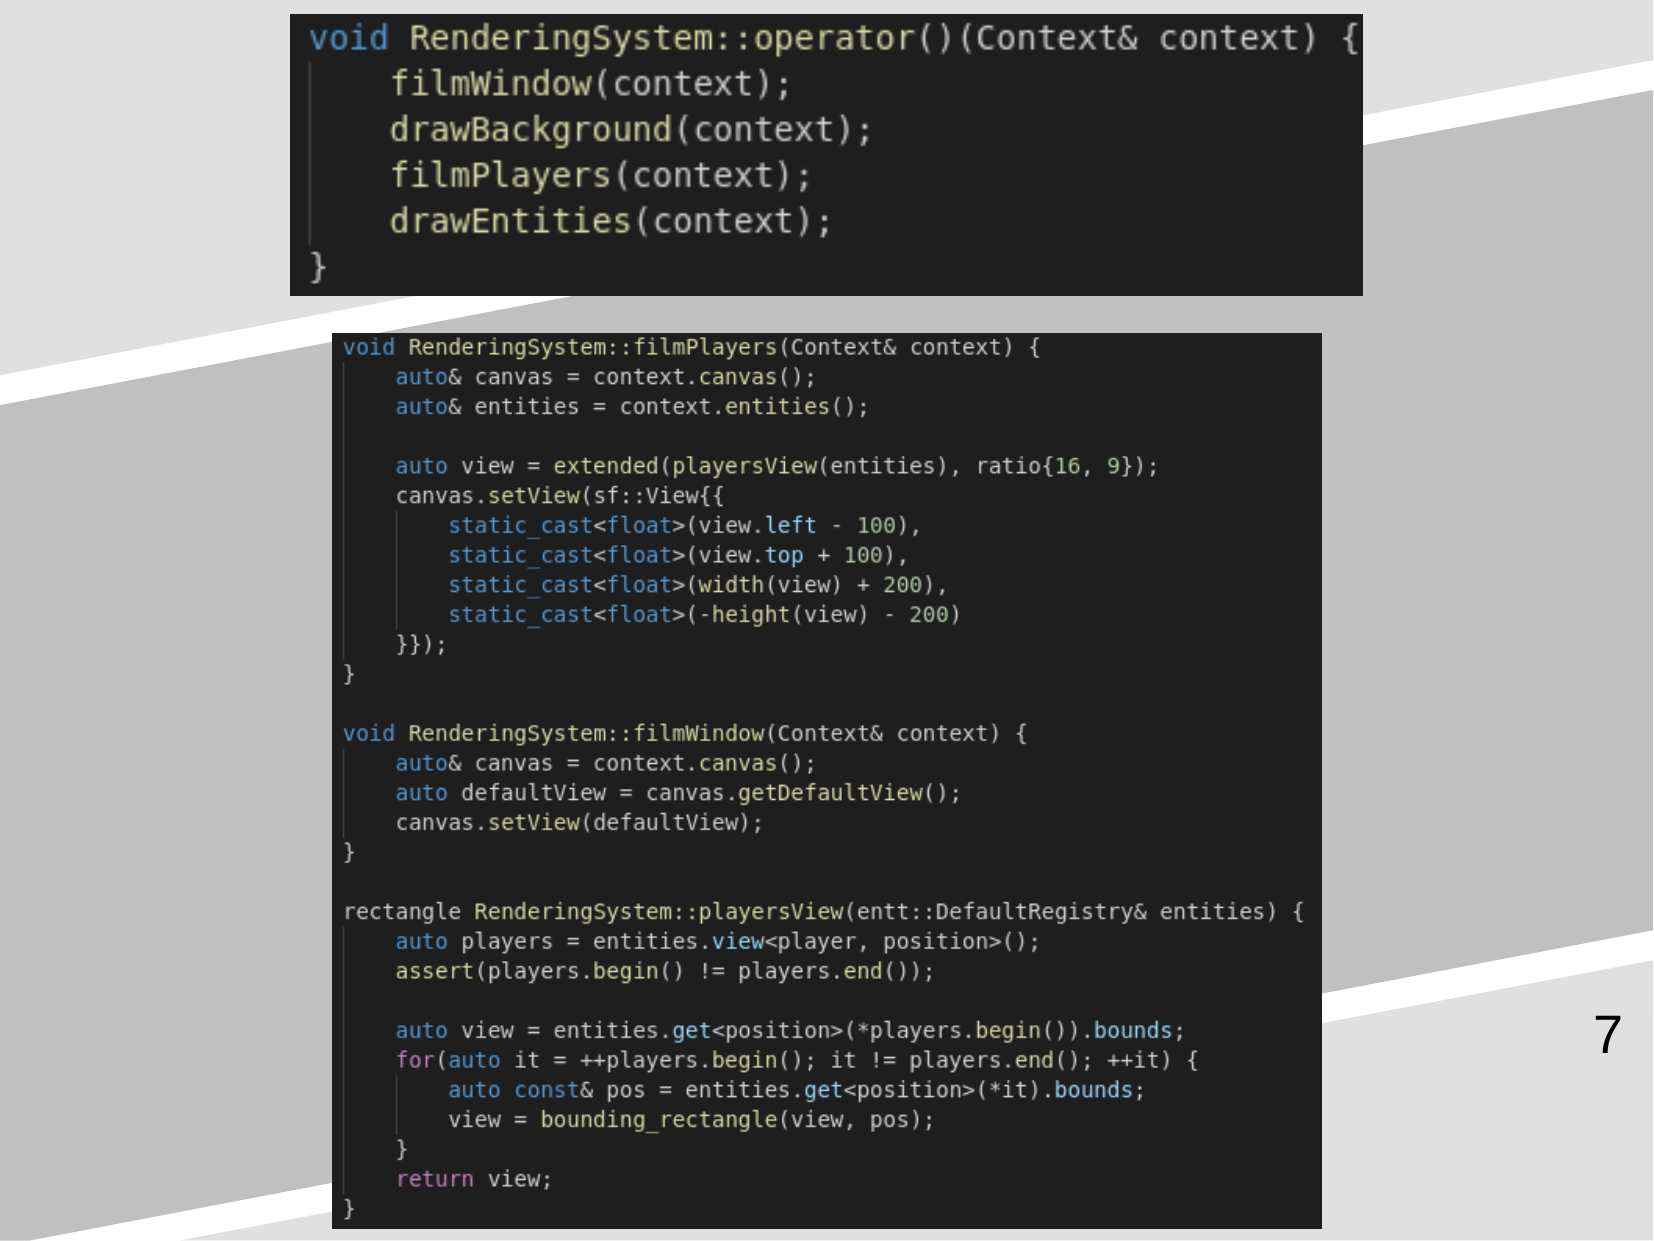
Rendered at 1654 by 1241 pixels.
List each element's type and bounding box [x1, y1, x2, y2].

picture [290, 14, 1363, 296]
picture [332, 333, 1322, 1229]
